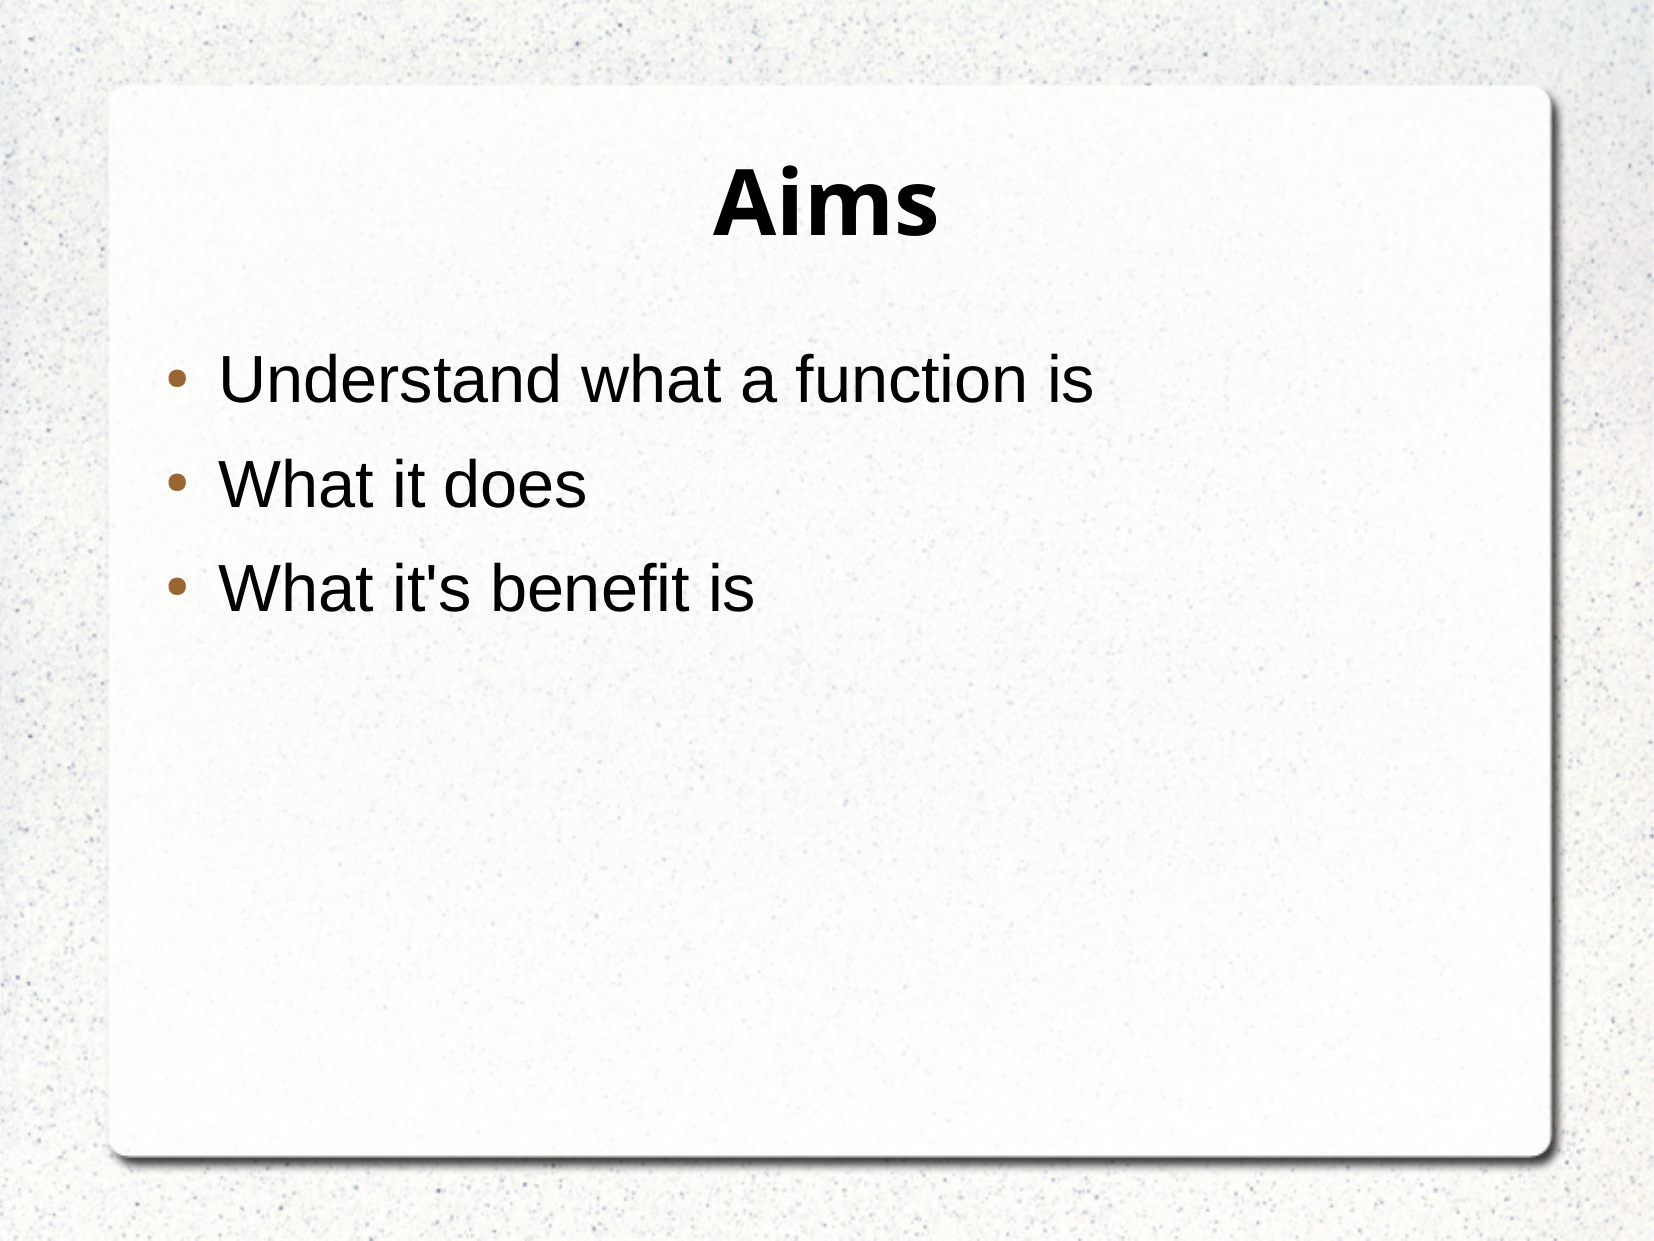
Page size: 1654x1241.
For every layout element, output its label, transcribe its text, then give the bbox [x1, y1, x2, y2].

picture [0, 0, 1654, 1241]
list Understand what a function is What it does What it's benefit is [147, 342, 1506, 978]
title Aims [118, 96, 1536, 304]
